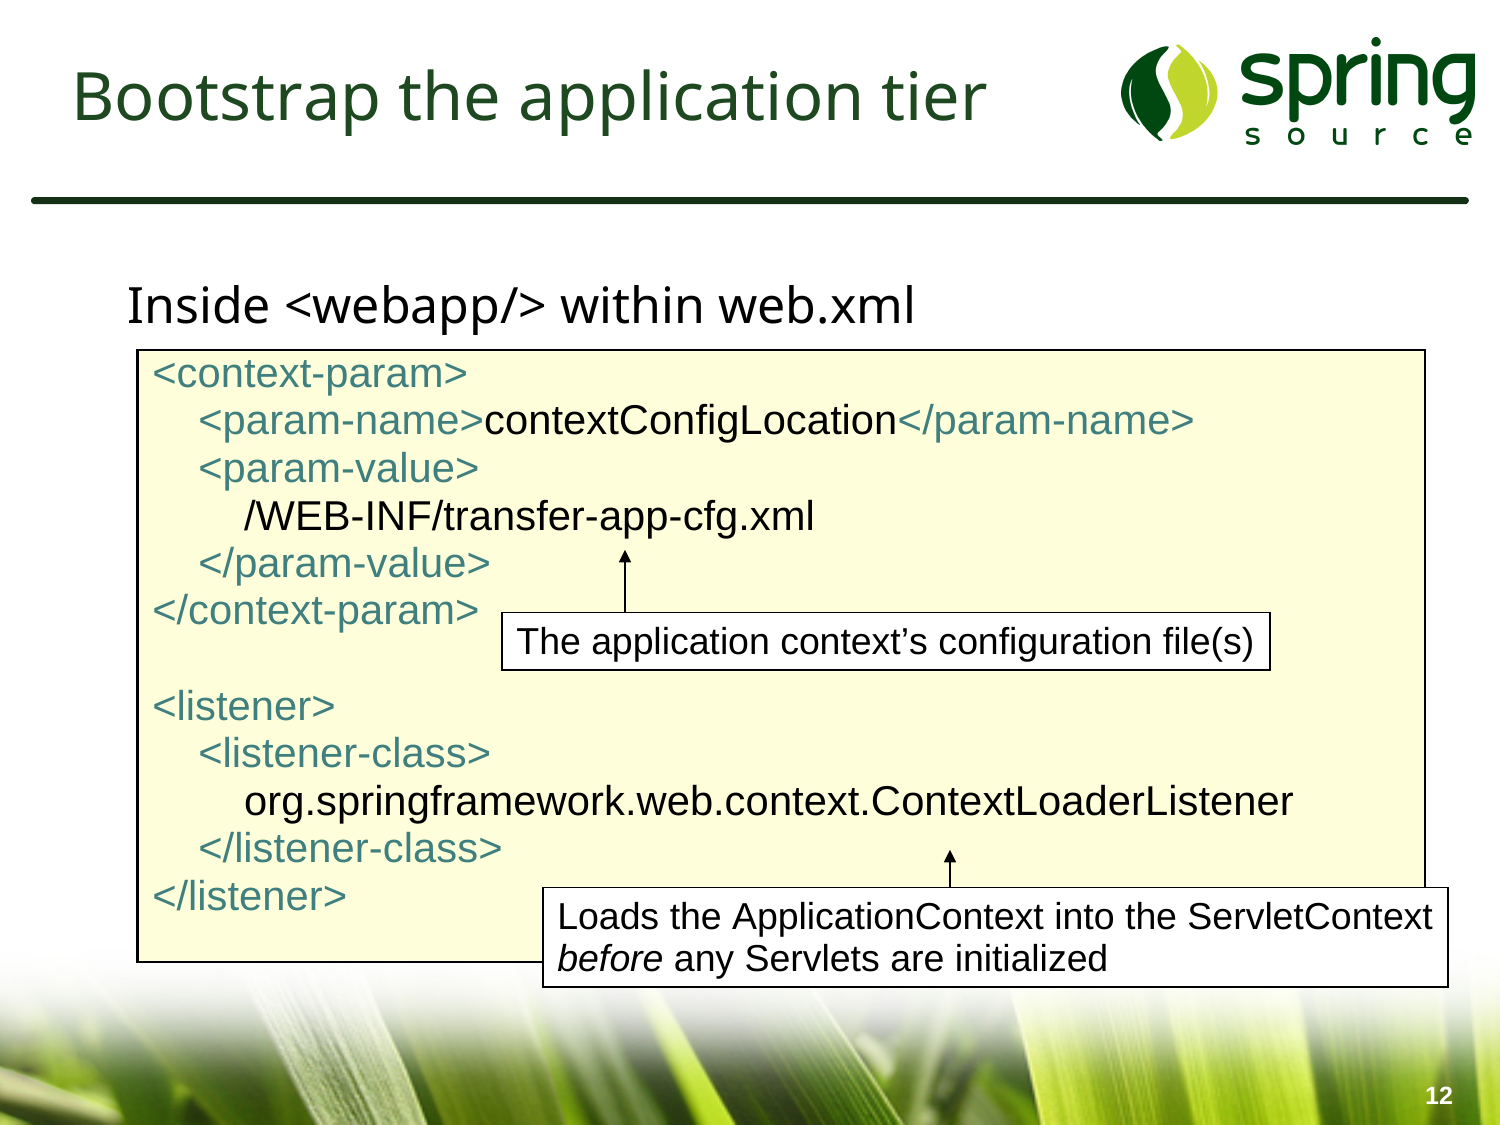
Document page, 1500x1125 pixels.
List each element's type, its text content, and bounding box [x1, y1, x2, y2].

title Bootstrap the application tier [56, 13, 1089, 176]
list Inside <webapp/> within web.xml [112, 262, 1388, 938]
text_box The application context’s configuration file(s) [501, 612, 1270, 670]
picture [1121, 37, 1475, 145]
text_box <context-param> <param-name>contextConfigLocation</param-name> <param-value> /WEB-INF/transfer-app-cfg.xml </param-value> </context-param> <listener> <listener-class> org.springframework.web.context.ContextLoaderListener </listener-class> </listener> [137, 349, 1426, 963]
picture [0, 944, 1500, 1125]
text_box Loads the ApplicationContext into the ServletContext before any Servlets are initialized [542, 887, 1449, 987]
